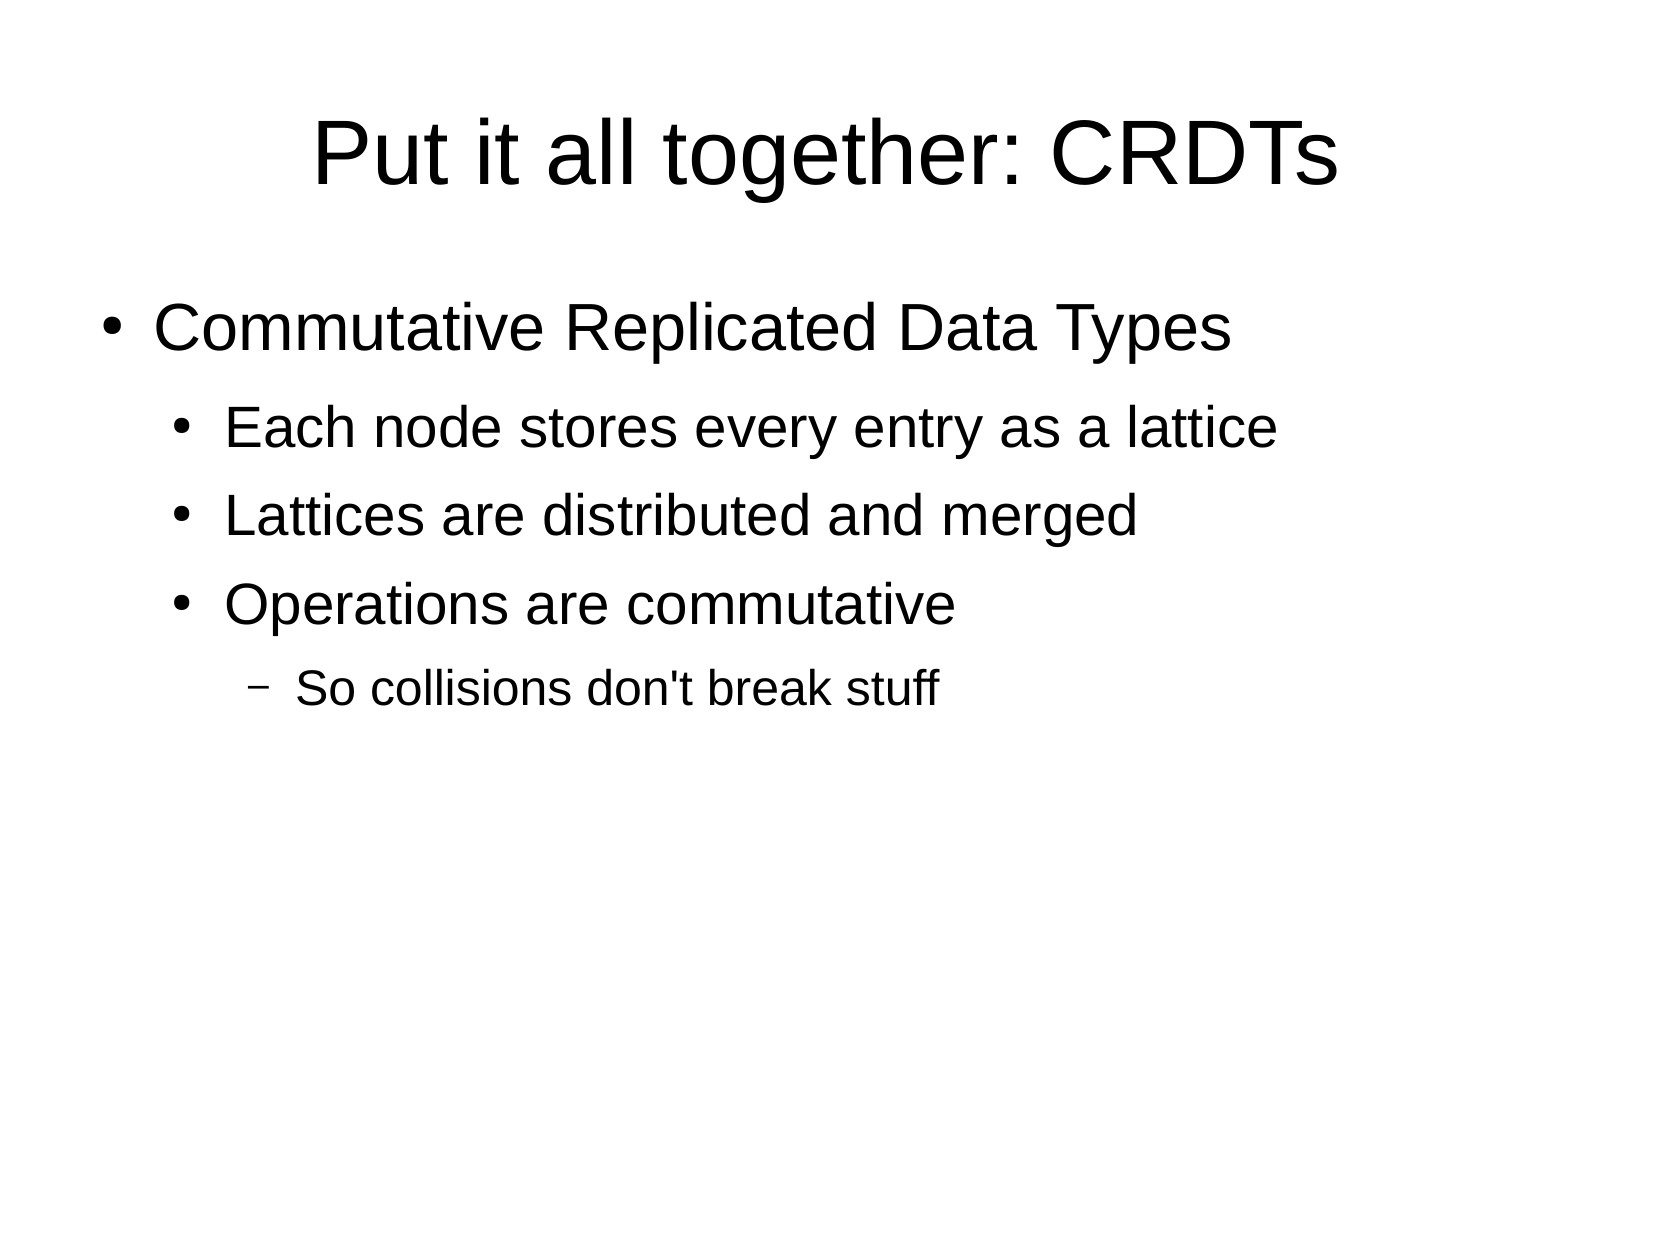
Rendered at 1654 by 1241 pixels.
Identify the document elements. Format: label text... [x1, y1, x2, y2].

list Commutative Replicated Data Types Each node stores every entry as a lattice Lattices are distributed and merged Operations are commutative So collisions don't break stuff [82, 290, 1571, 1109]
title Put it all together: CRDTs [82, 49, 1571, 257]
